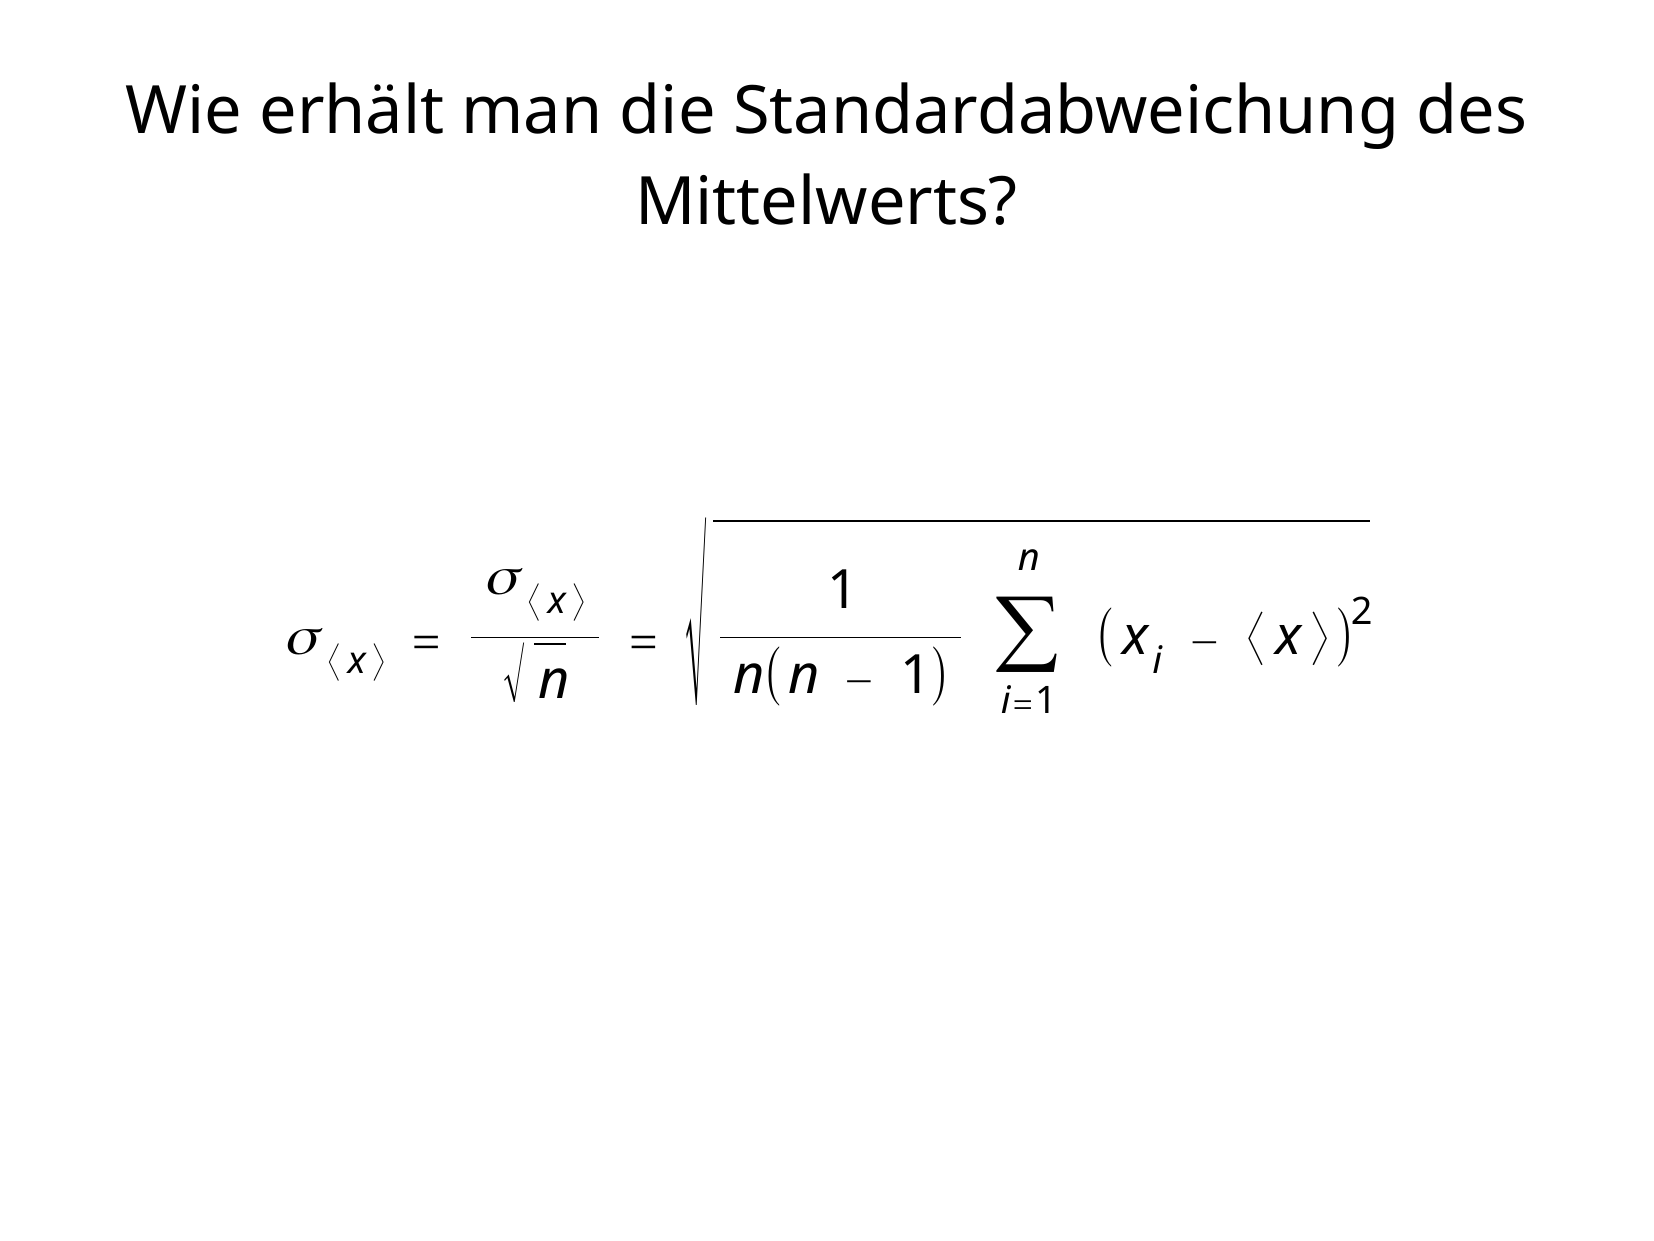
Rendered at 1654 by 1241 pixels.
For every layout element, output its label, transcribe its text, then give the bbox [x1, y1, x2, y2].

chart [277, 516, 1377, 724]
title Wie erhält man die Standardabweichung des Mittelwerts? [82, 49, 1571, 257]
